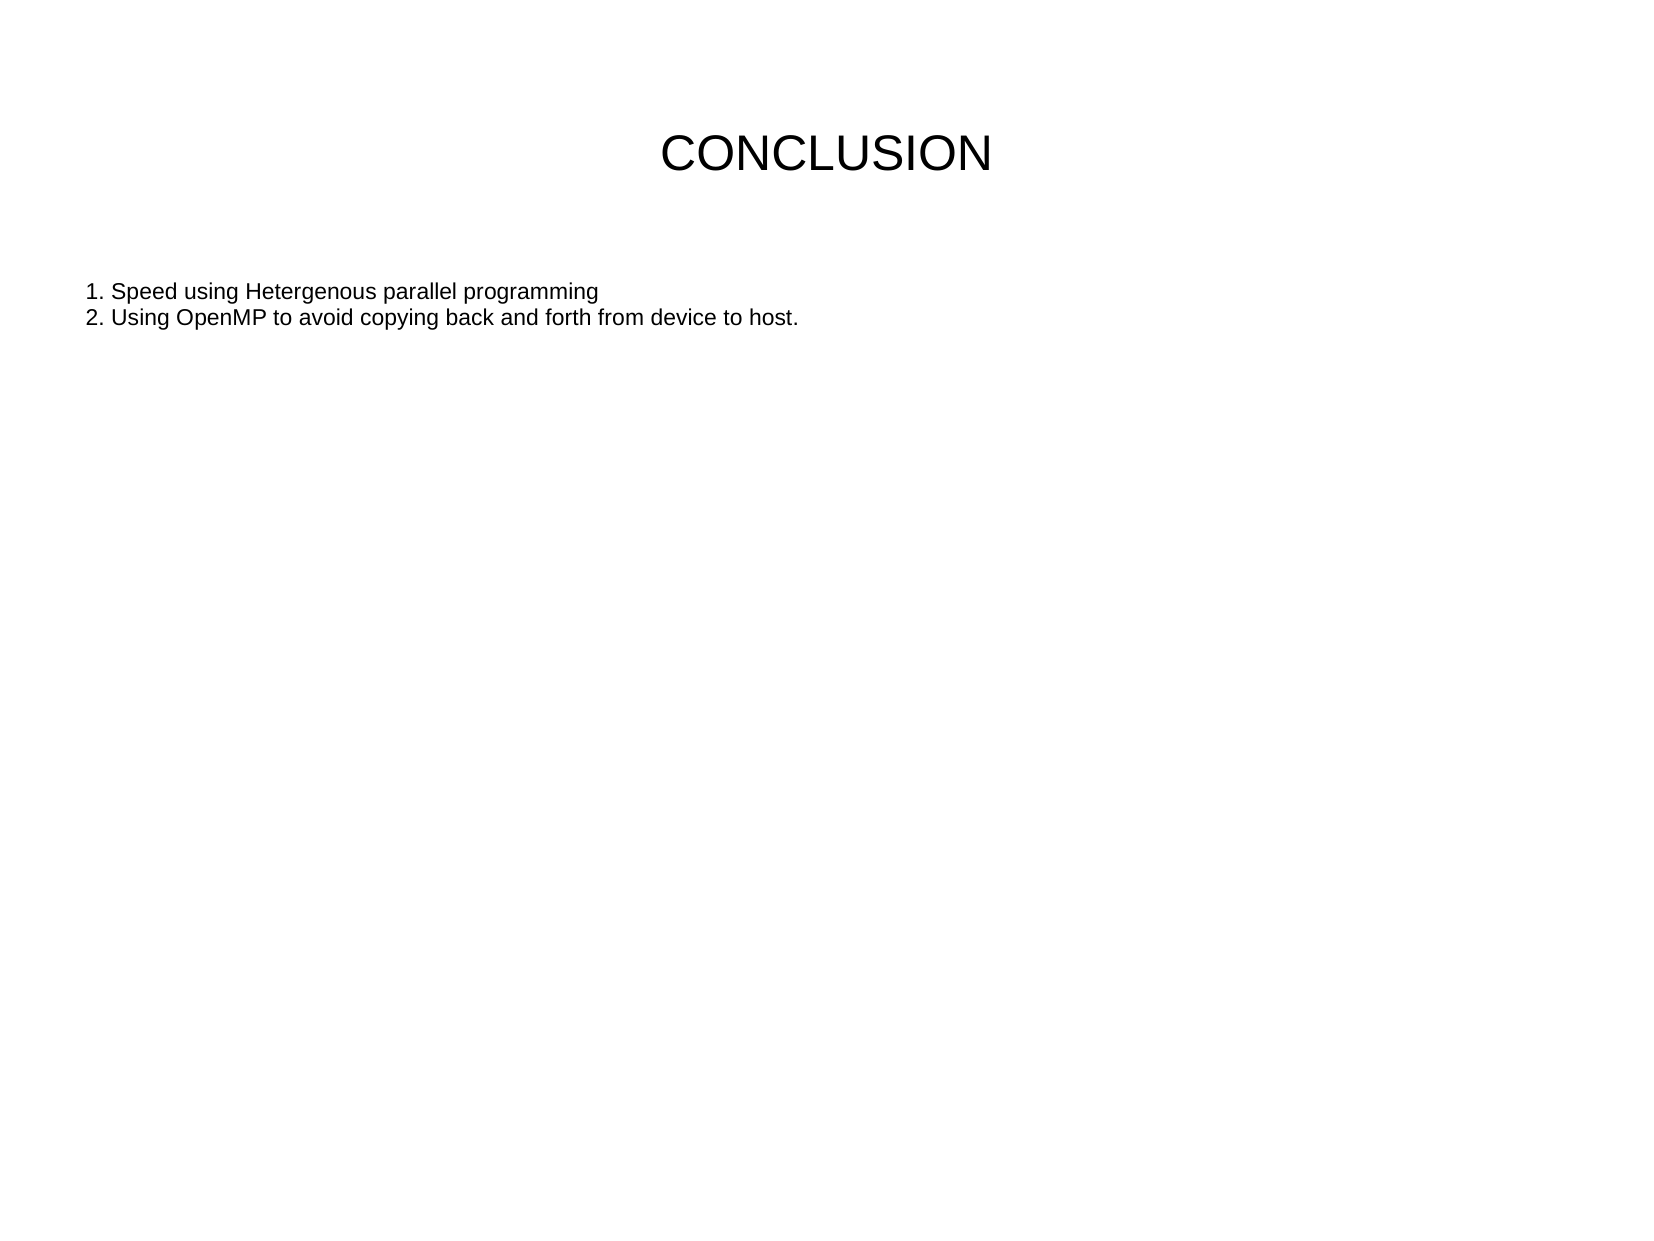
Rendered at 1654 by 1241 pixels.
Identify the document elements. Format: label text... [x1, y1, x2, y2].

title CONCLUSION [82, 49, 1571, 257]
text_box 1. Speed using Hetergenous parallel programming 2. Using OpenMP to avoid copying back and forth from device to host. [70, 271, 910, 390]
